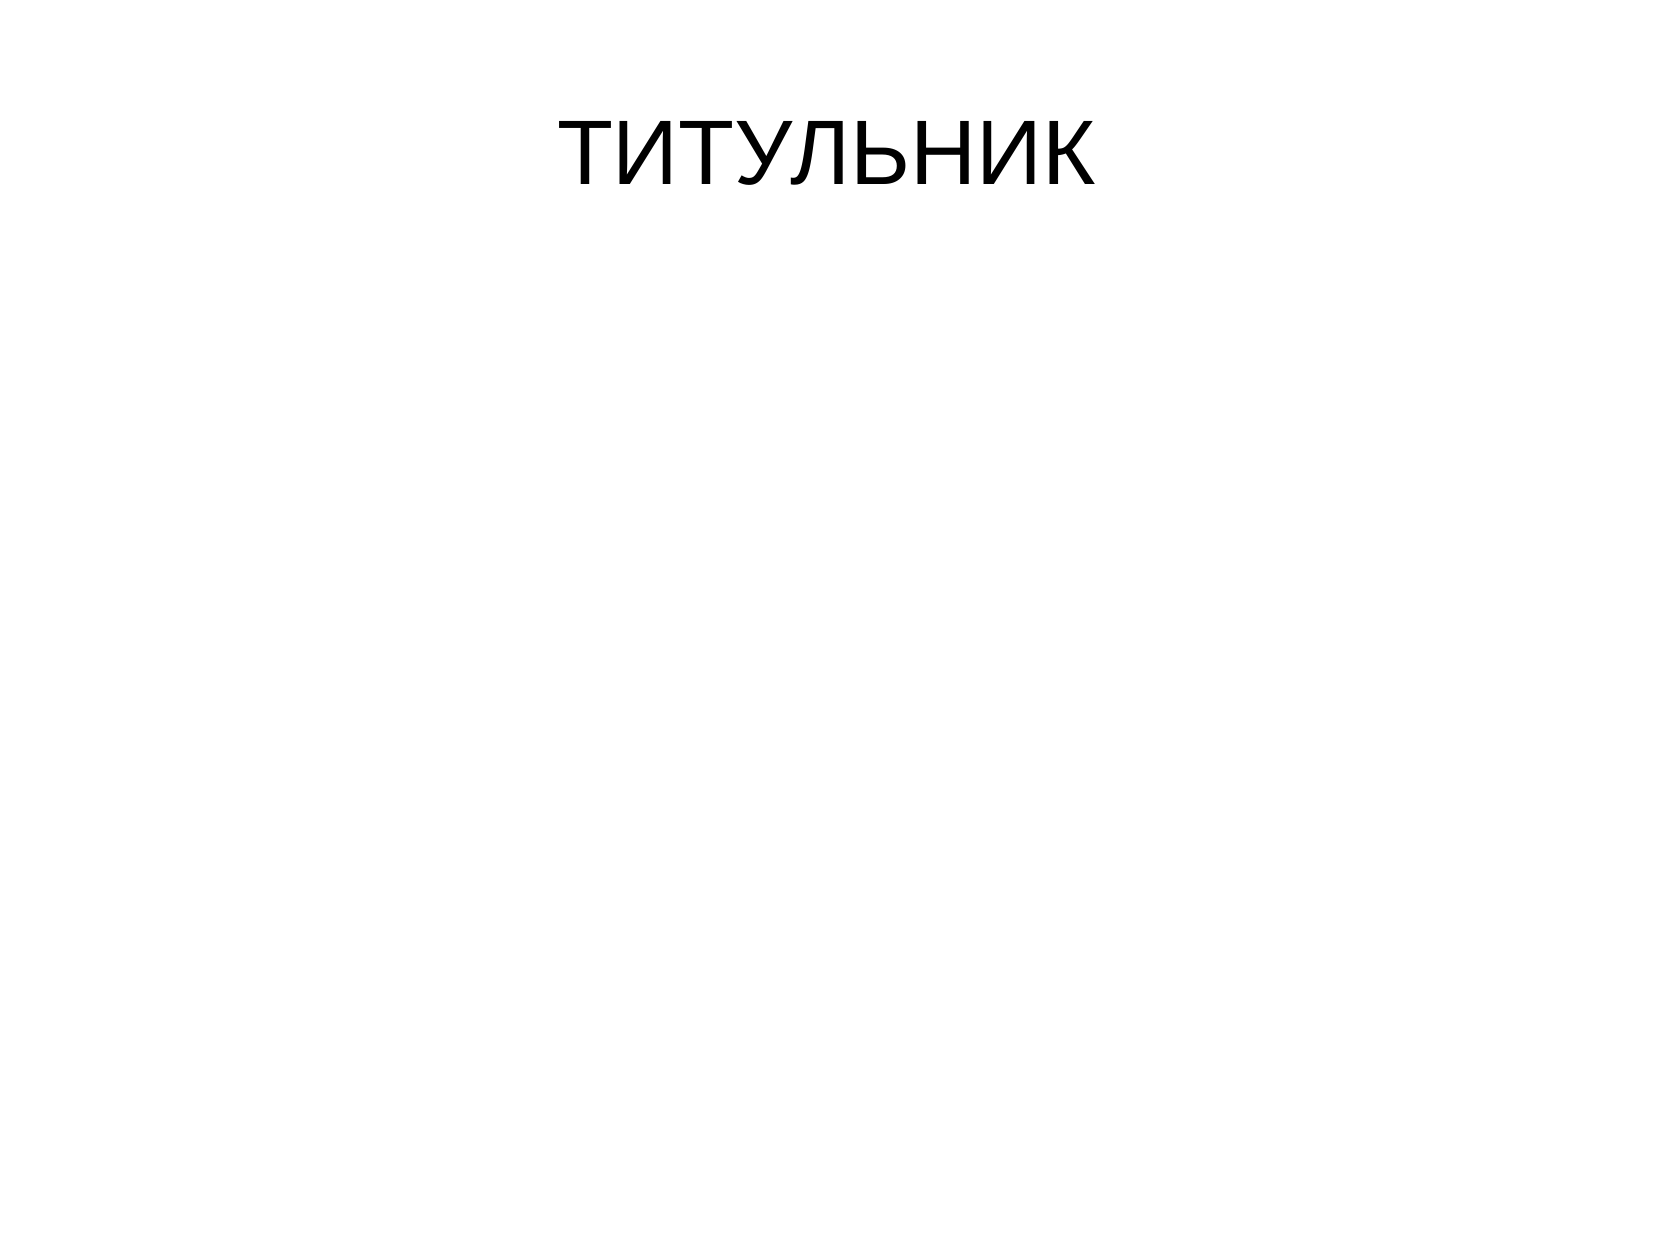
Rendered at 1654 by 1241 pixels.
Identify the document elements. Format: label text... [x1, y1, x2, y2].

title ТИТУЛЬНИК [82, 49, 1571, 257]
